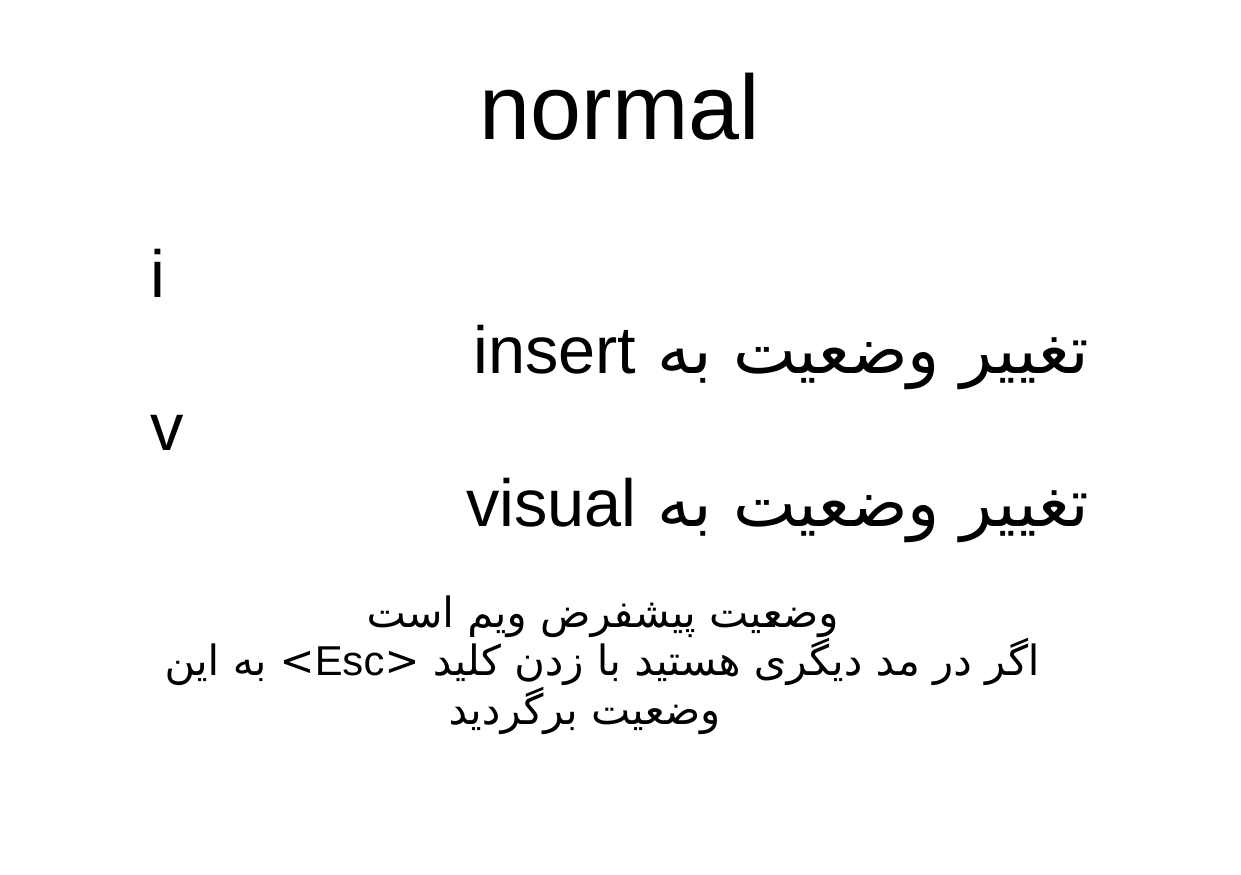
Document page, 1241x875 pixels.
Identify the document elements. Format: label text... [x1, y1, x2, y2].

subtitle i تغییر وضعیت به insert v تغییر وضعیت به visual وضعیت پیشفرض ویم است اگر در مد دیگری هستید با زدن کلید <Esc> به این وضعیت برگردید [115, 235, 1125, 735]
title normal [62, 34, 1179, 181]
